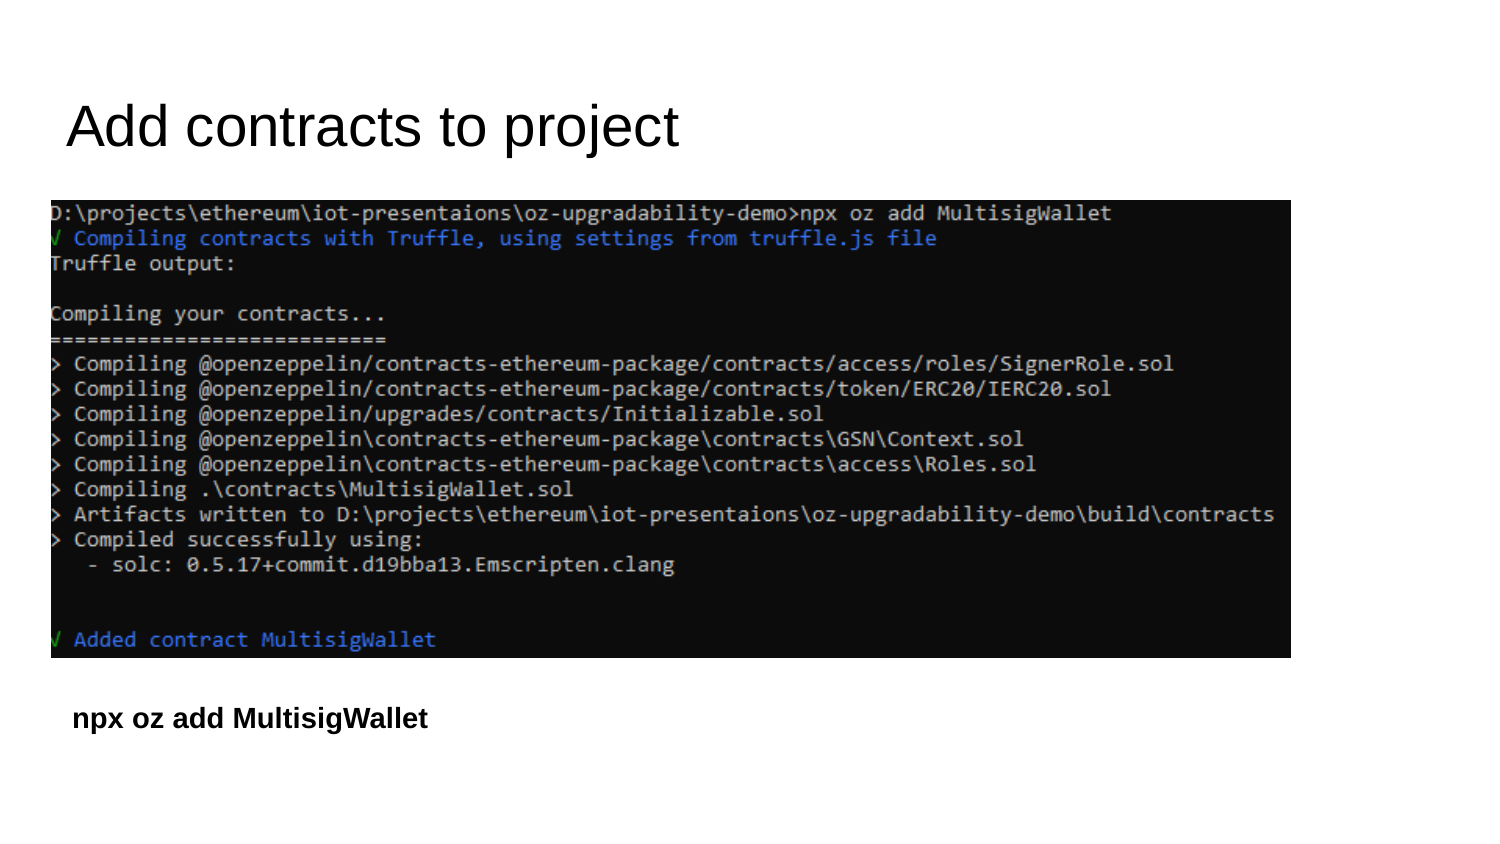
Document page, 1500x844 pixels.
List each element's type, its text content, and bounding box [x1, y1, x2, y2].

text_box npx oz add MultisigWallet [56, 684, 1449, 810]
title Add contracts to project [51, 72, 1449, 167]
picture [51, 200, 1291, 658]
